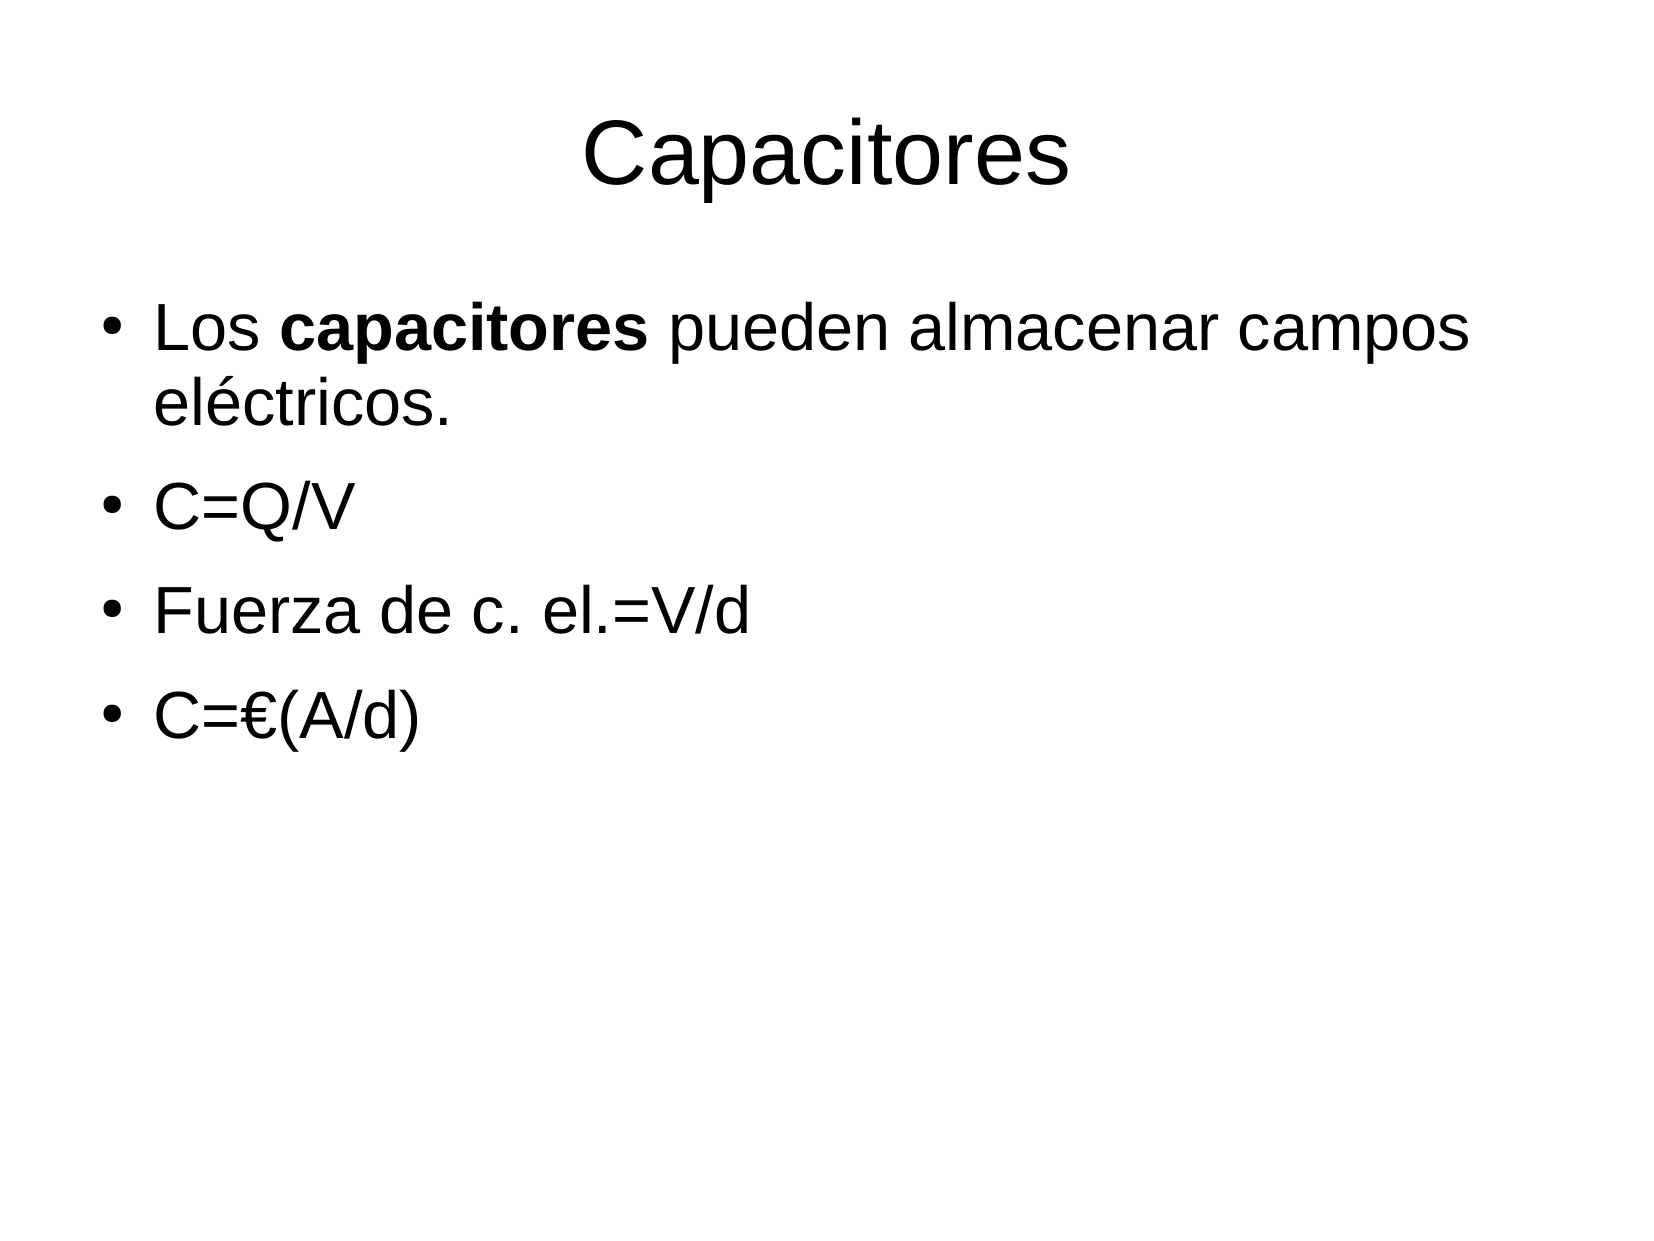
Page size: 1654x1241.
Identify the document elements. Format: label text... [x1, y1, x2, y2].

title Capacitores [82, 49, 1571, 257]
list Los capacitores pueden almacenar campos eléctricos. C=Q/V Fuerza de c. el.=V/d C=€(A/d) [82, 290, 1571, 1010]
